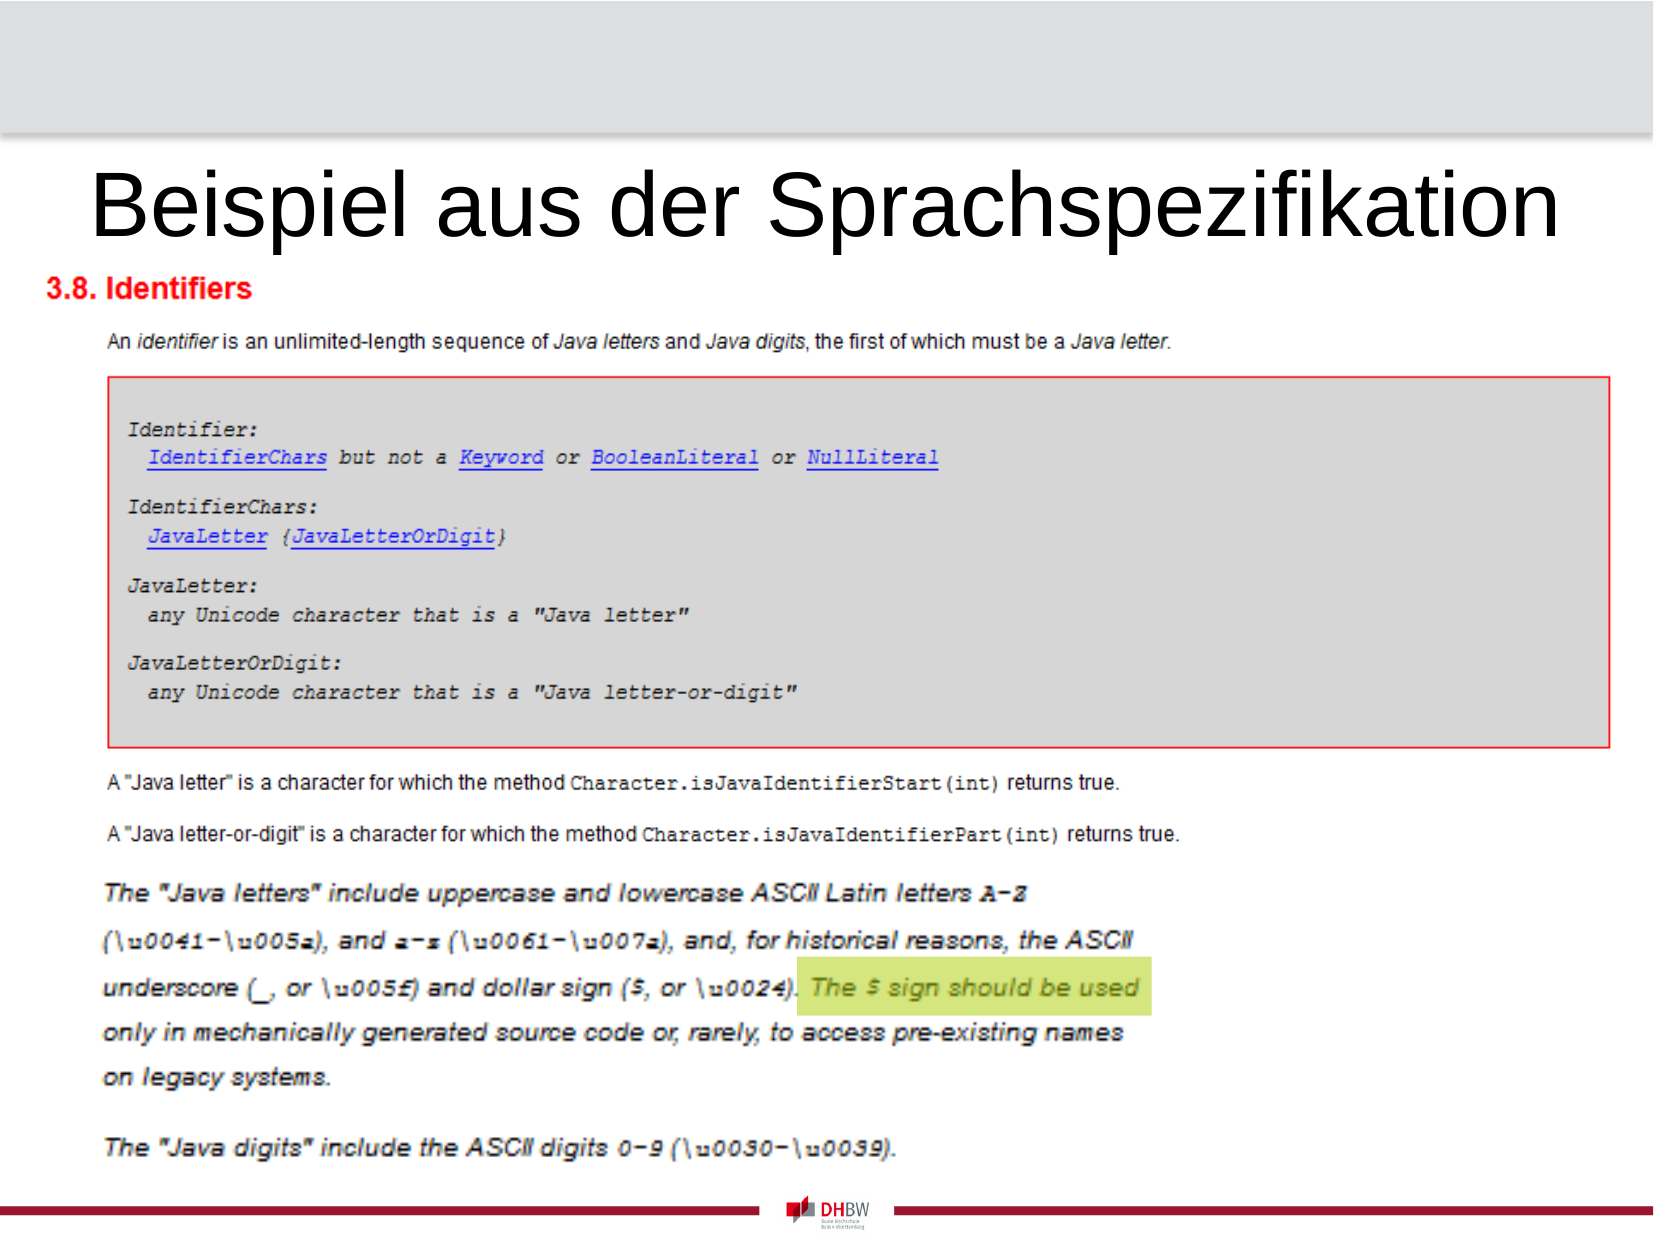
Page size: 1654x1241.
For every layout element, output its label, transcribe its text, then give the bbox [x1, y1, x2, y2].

title Beispiel aus der Sprachspezifikation [82, 49, 1571, 257]
picture [0, 1, 1654, 1237]
text_box [797, 956, 1152, 1016]
